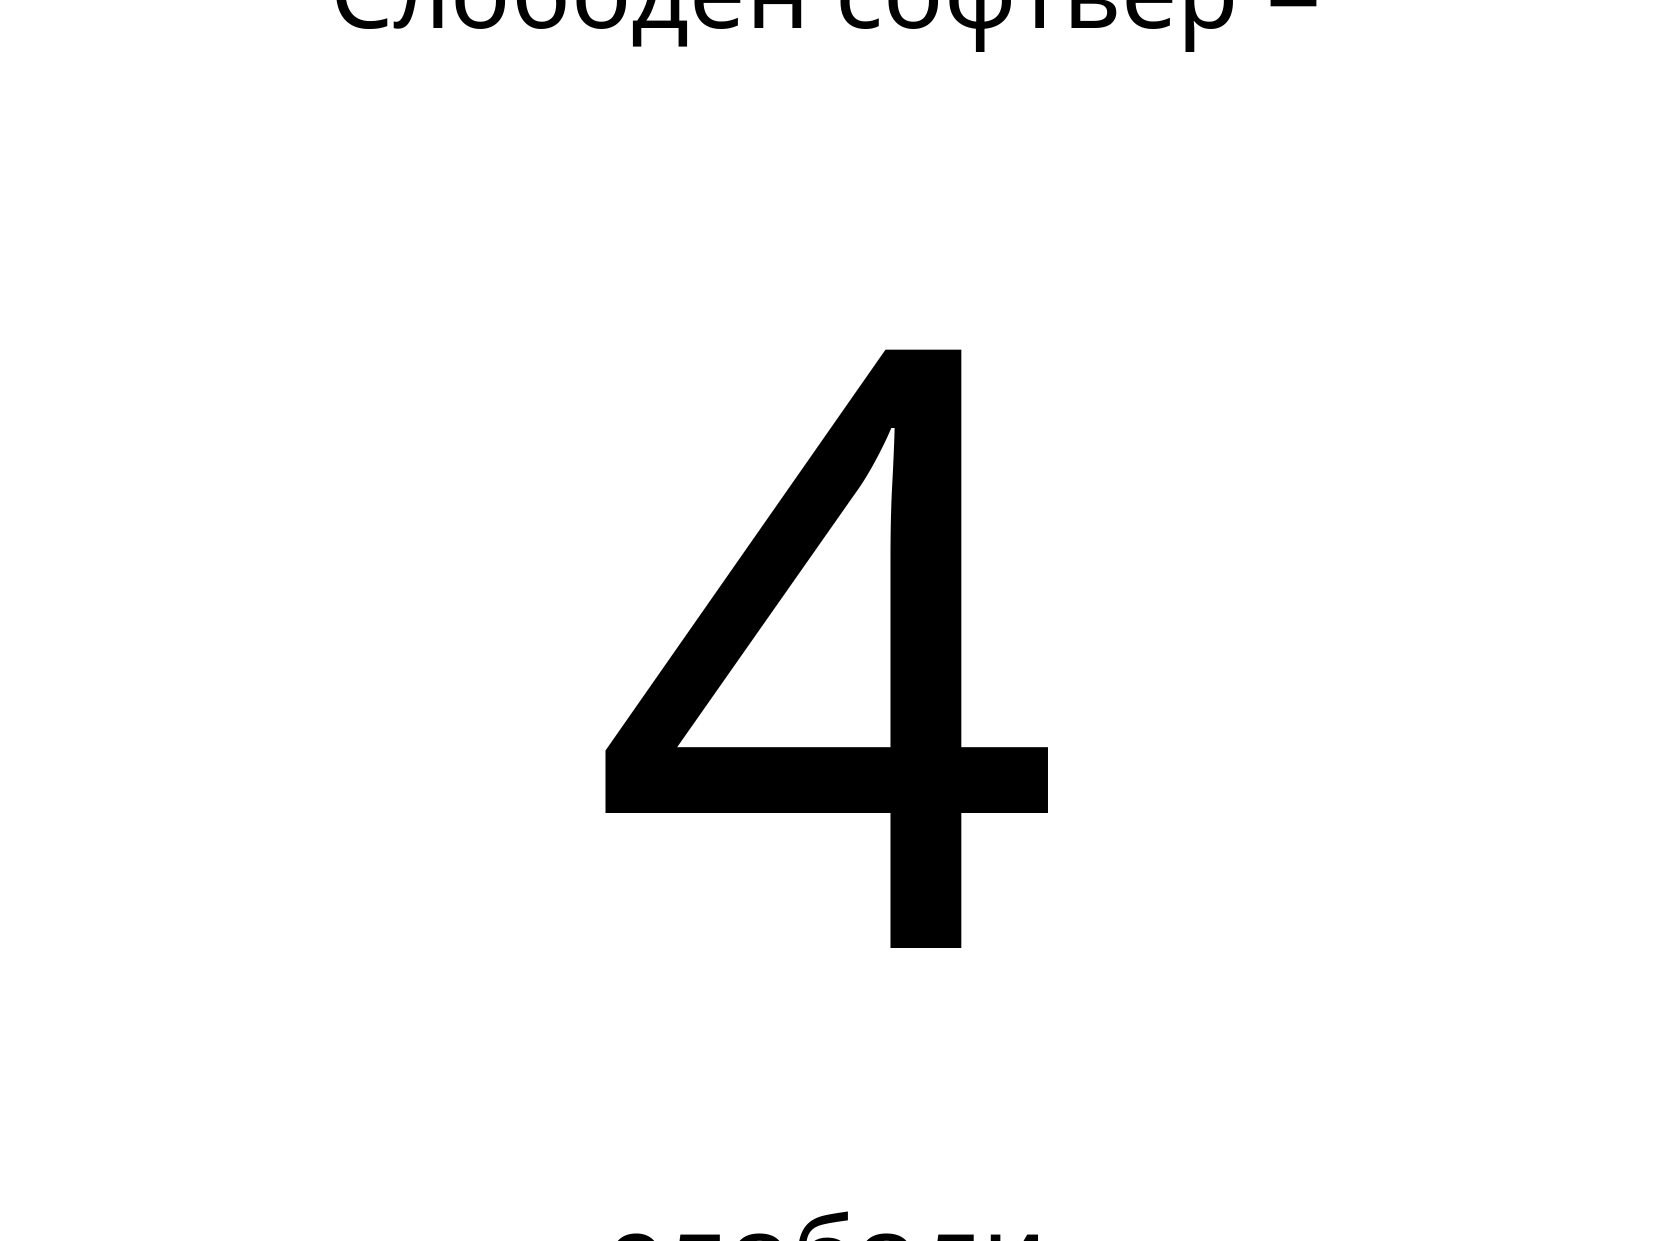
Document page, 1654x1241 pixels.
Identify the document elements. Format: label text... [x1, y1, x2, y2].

subtitle Слободен софтвер = 4 слободи [0, 0, 1654, 1241]
